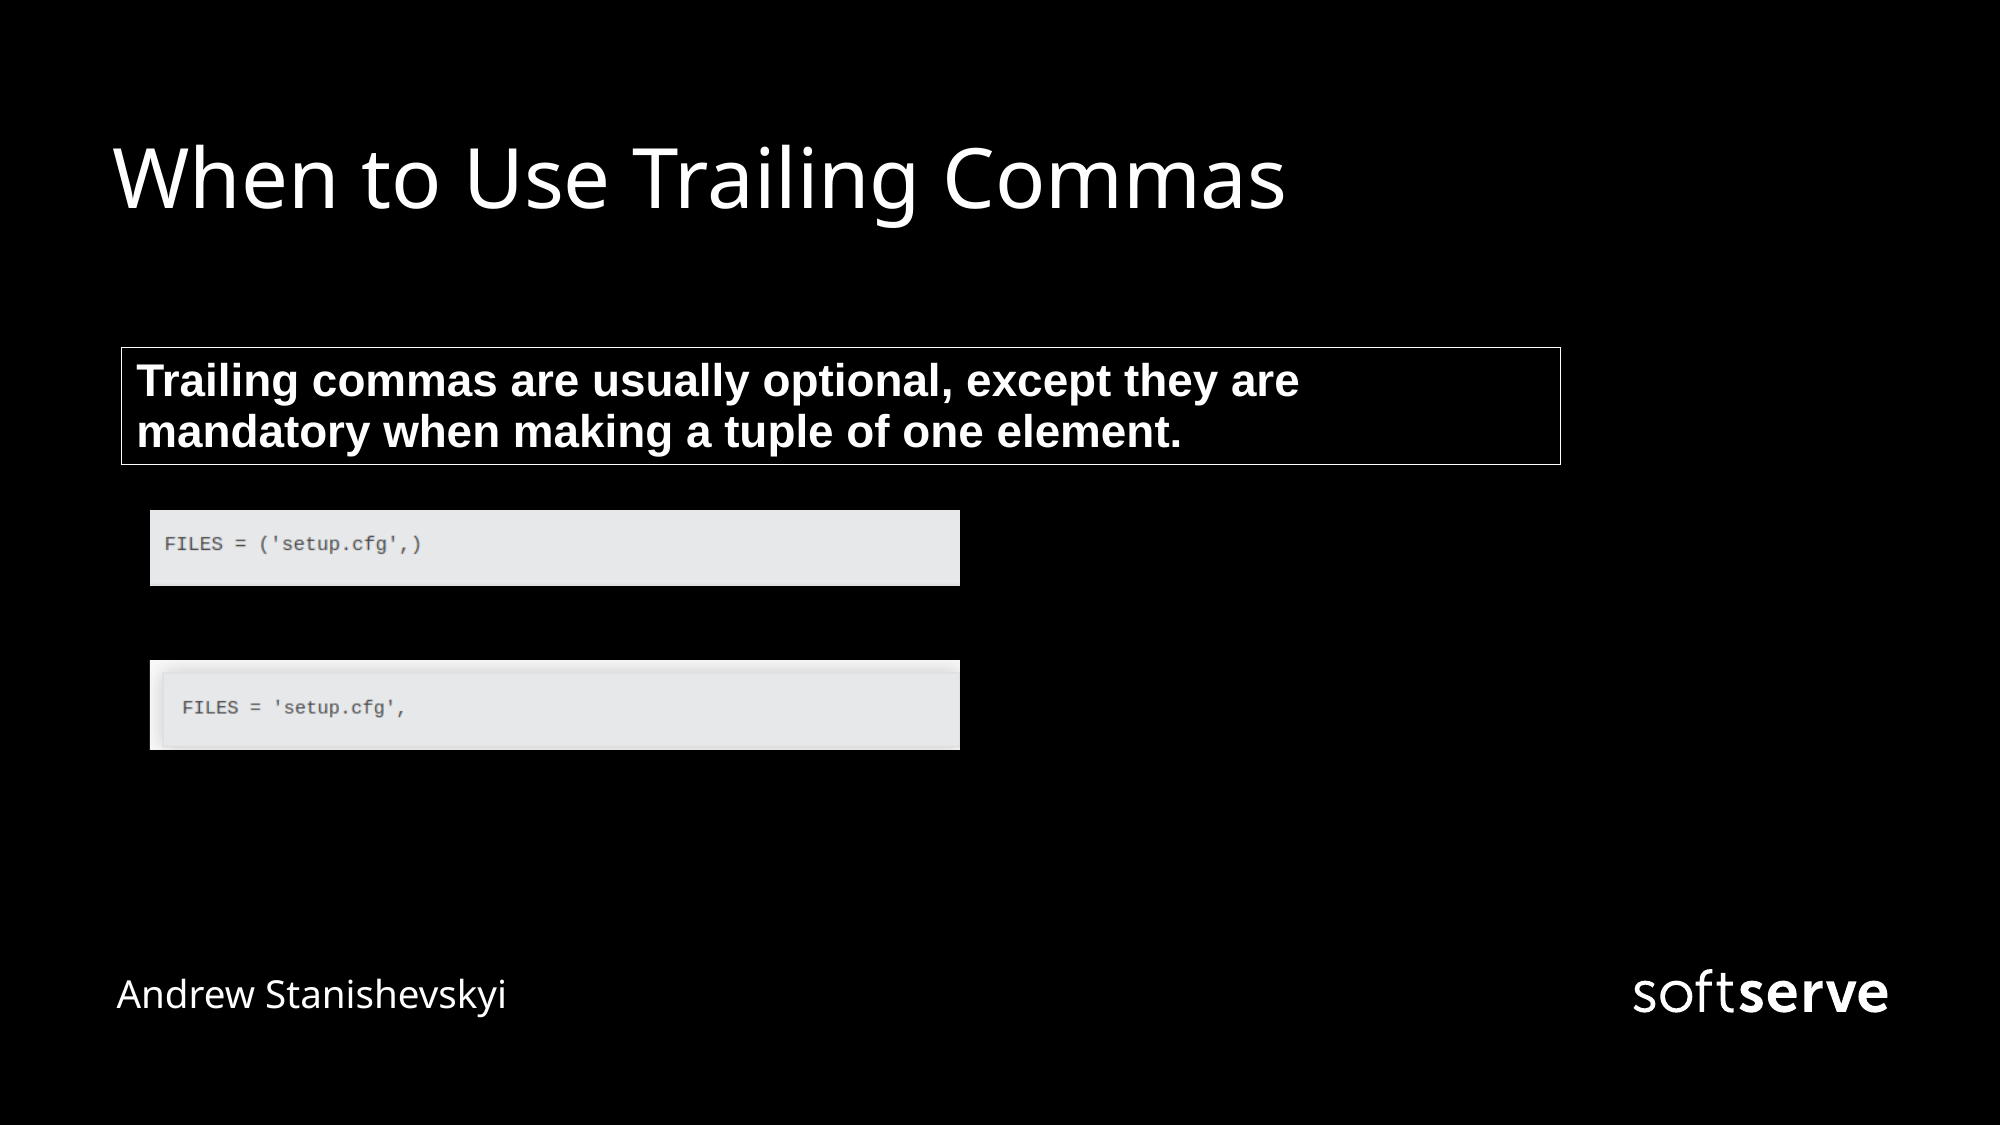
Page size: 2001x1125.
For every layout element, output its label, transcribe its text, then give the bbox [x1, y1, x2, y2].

text_box Trailing commas are usually optional, except they are mandatory when making a tuple of one element. [121, 347, 1561, 465]
list Andrew Stanishevskyi [0, 970, 569, 1019]
title When to Use Trailing Commas [112, 135, 1888, 330]
picture [150, 510, 960, 586]
picture [149, 660, 961, 751]
